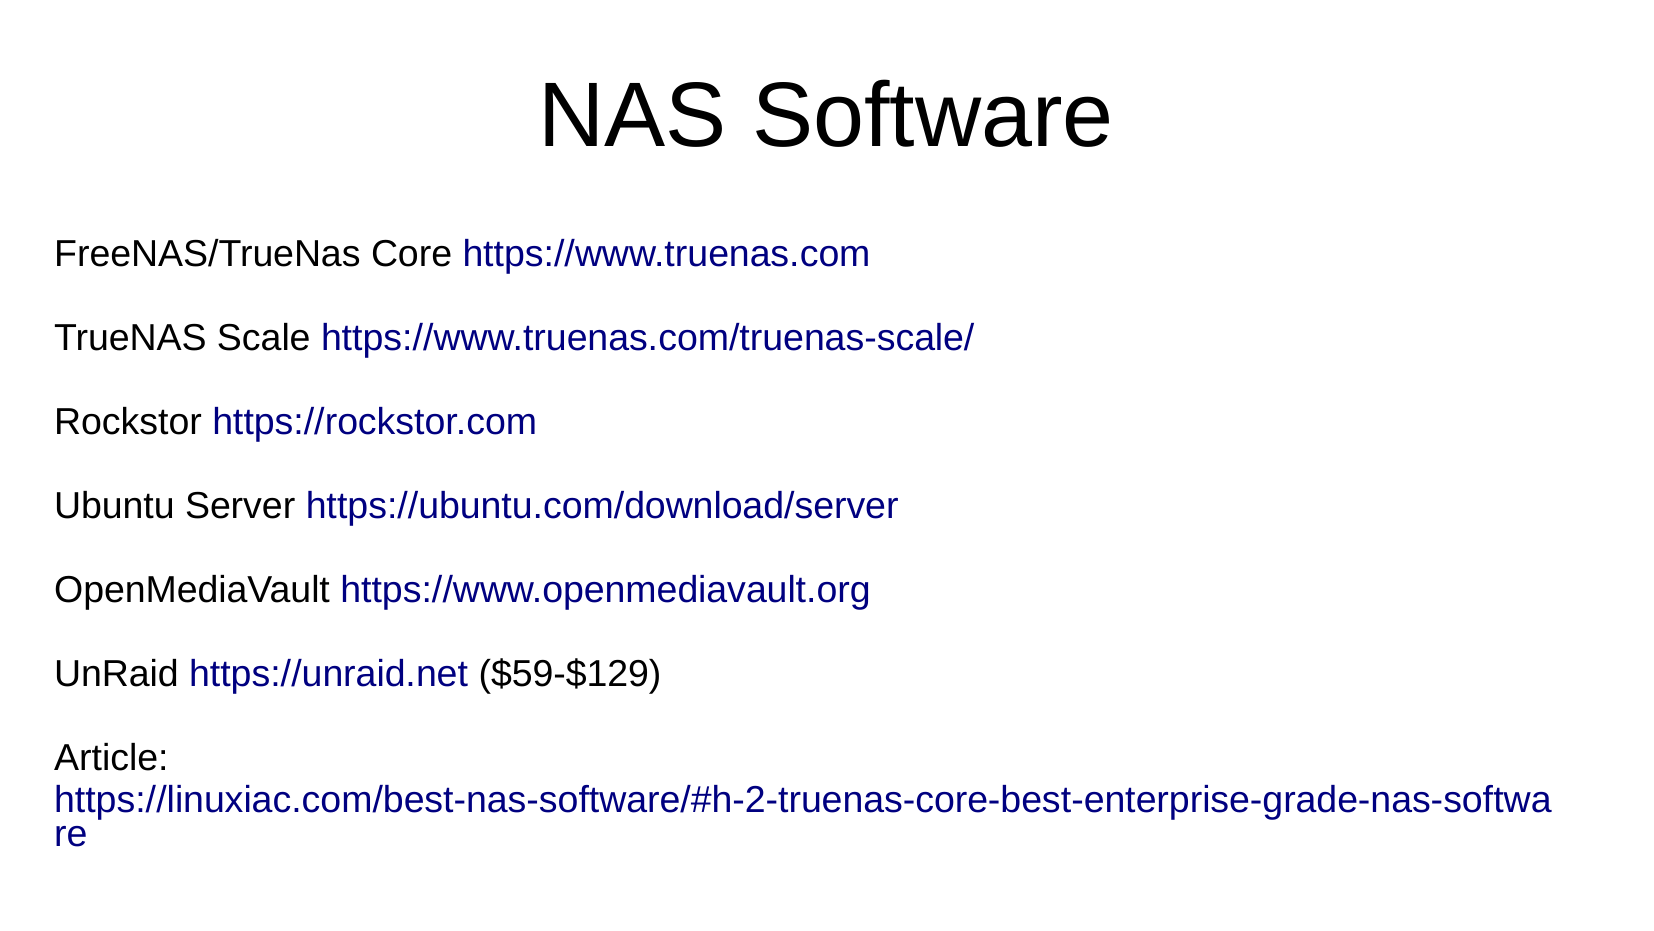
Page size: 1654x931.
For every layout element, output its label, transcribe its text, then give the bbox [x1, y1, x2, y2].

text_box FreeNAS/TrueNas Core https://www.truenas.com TrueNAS Scale https://www.truenas.com/truenas-scale/ Rockstor https://rockstor.com Ubuntu Server https://ubuntu.com/download/server OpenMediaVault https://www.openmediavault.org UnRaid https://unraid.net ($59-$129) Article: https://linuxiac.com/best-nas-software/#h-2-truenas-core-best-enterprise-grade-nas-software [39, 225, 1576, 870]
title NAS Software [82, 37, 1571, 193]
